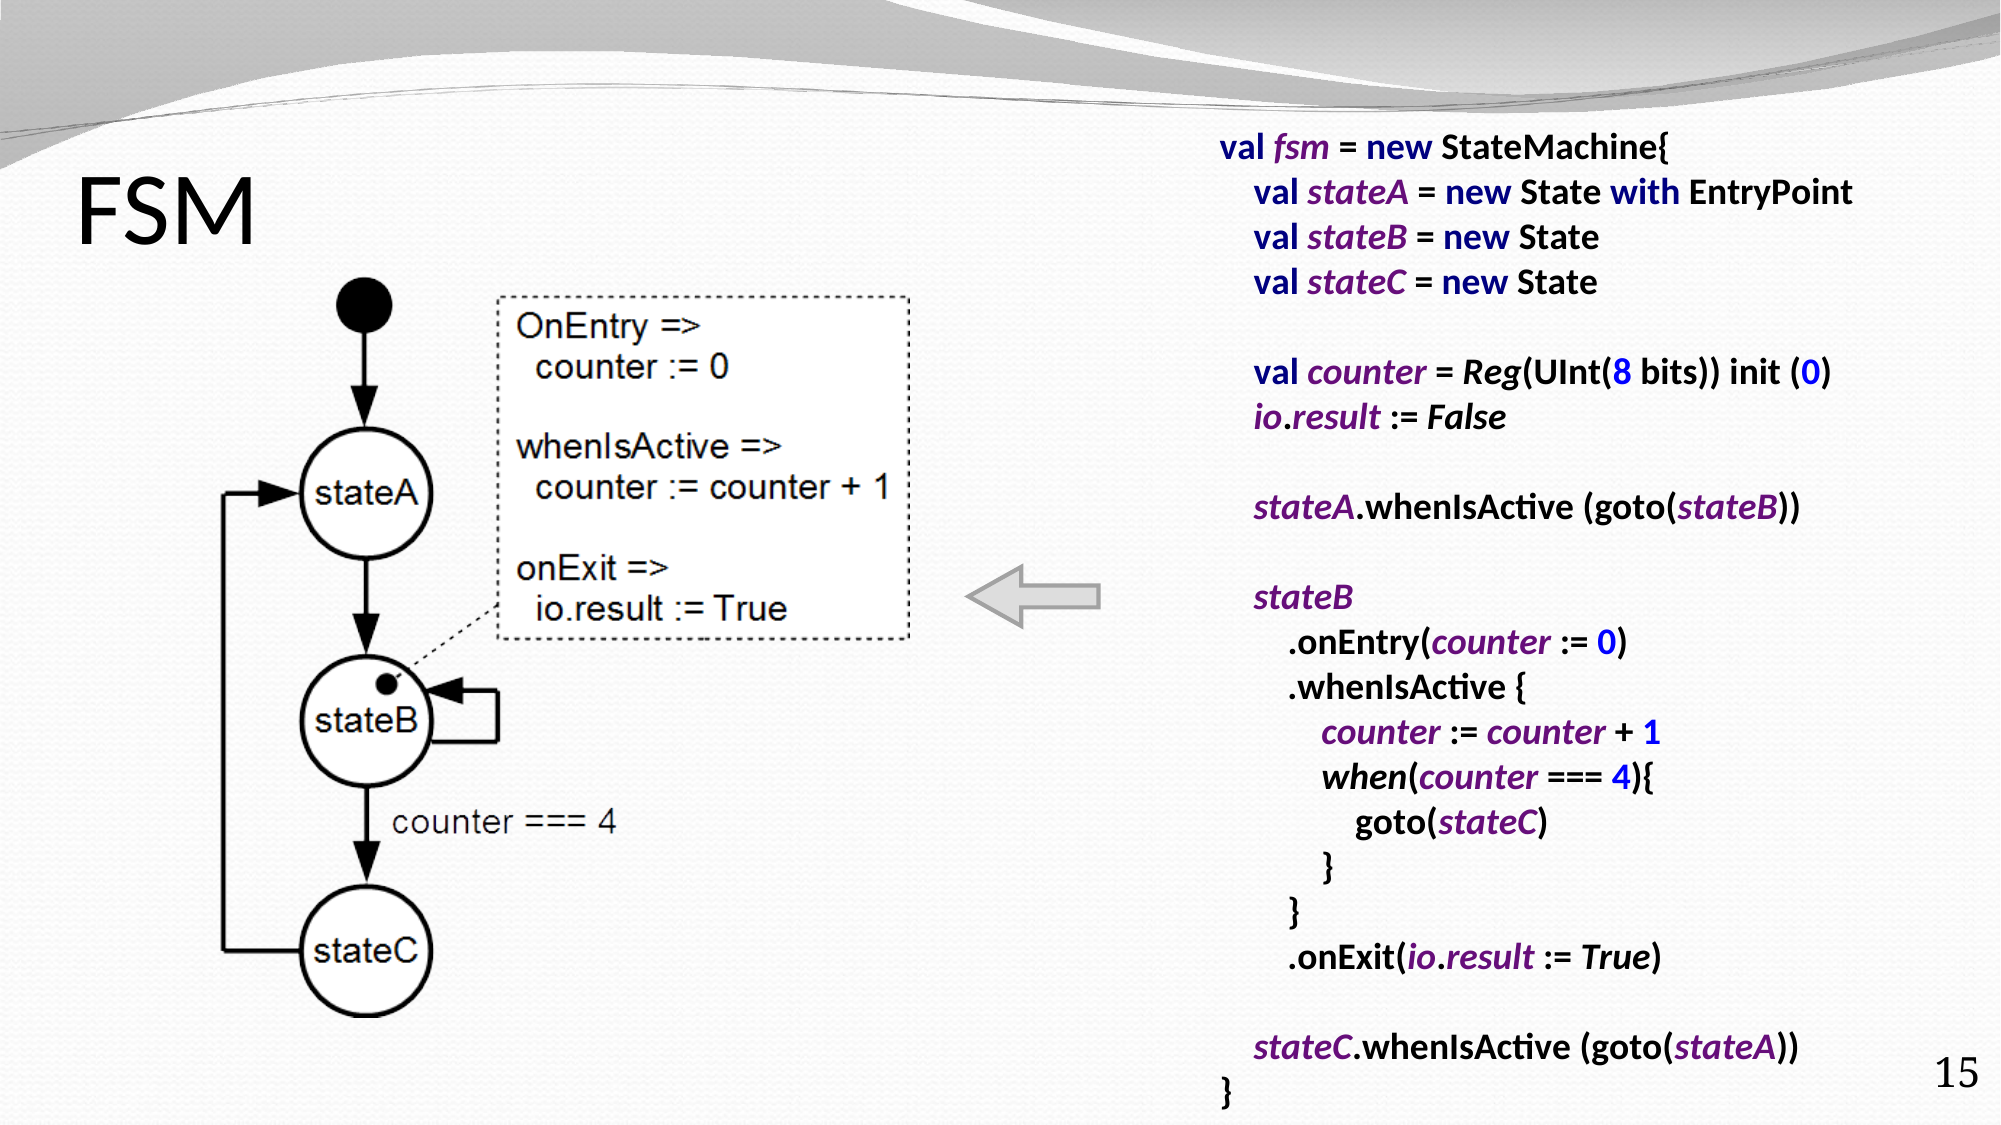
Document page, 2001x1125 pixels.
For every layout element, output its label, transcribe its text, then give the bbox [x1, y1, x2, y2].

title FSM [75, 78, 1471, 266]
picture [0, 0, 2001, 1125]
text_box val fsm = new StateMachine{ val stateA = new State with EntryPoint val stateB = new State val stateC = new State val counter = Reg(UInt(8 bits)) init (0) io.result := False stateA.whenIsActive (goto(stateB)) stateB .onEntry(counter := 0) .whenIsActive { counter := counter + 1 when(counter === 4){ goto(stateC) } } .onExit(io.result := True) stateC.whenIsActive (goto(stateA)) } [1204, 114, 1869, 1121]
text_box <numéro> [1813, 1042, 1981, 1103]
text_box [968, 566, 1099, 626]
